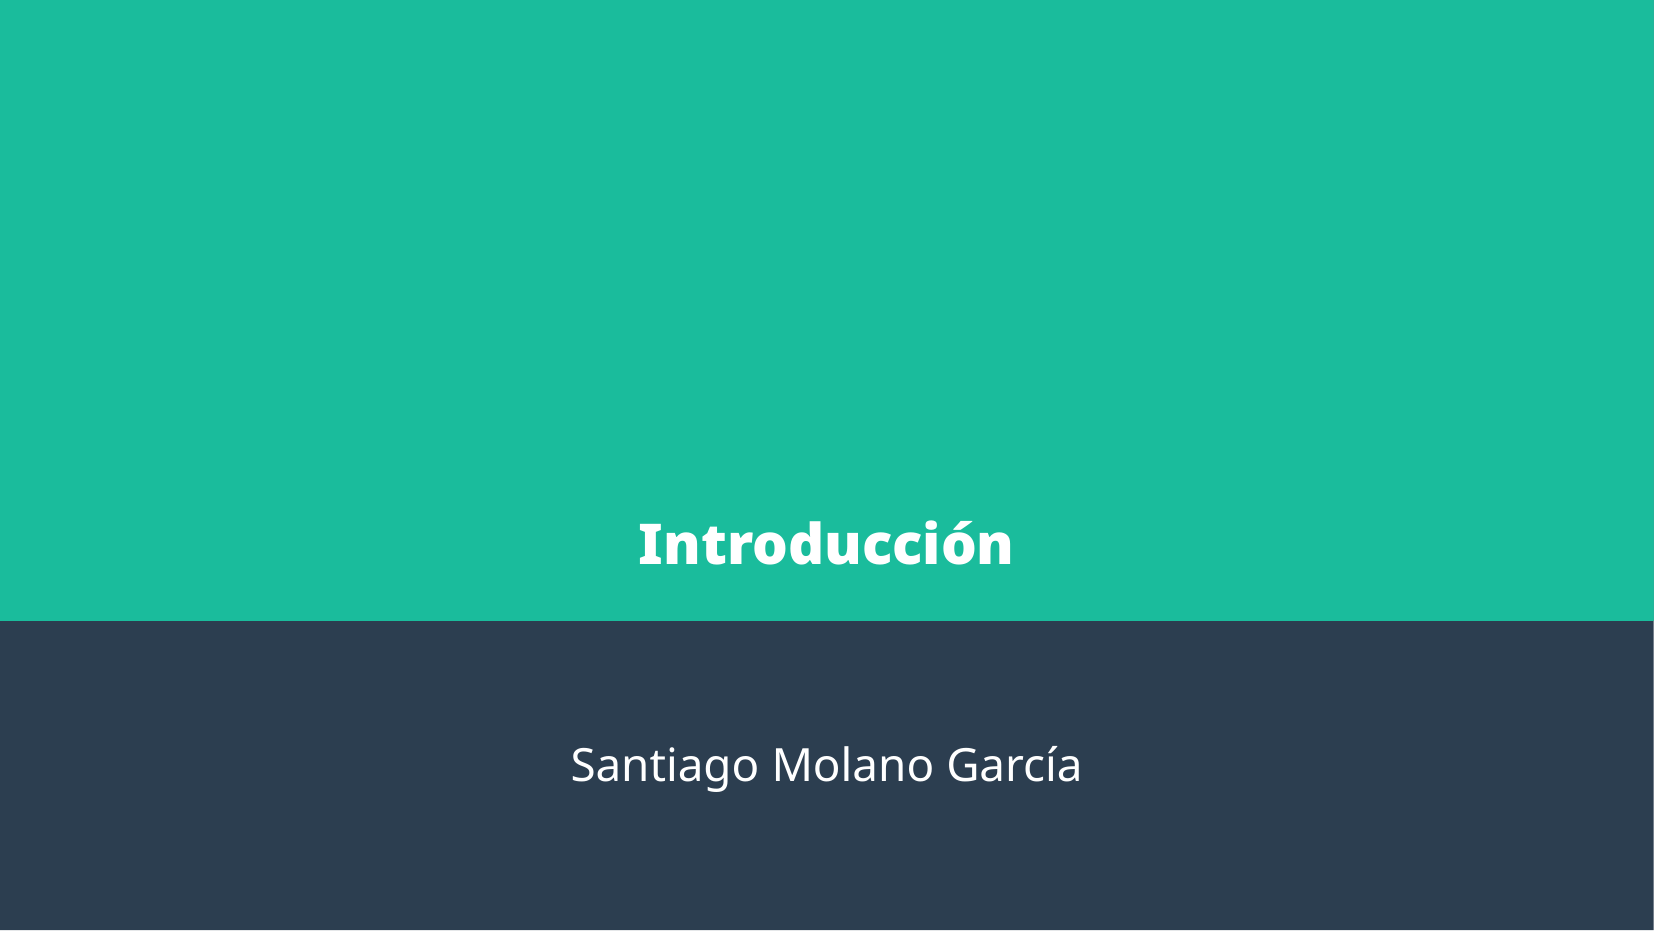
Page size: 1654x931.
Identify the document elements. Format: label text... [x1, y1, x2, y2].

title Introducción [59, 465, 1595, 583]
subtitle Santiago Molano García [59, 642, 1595, 886]
